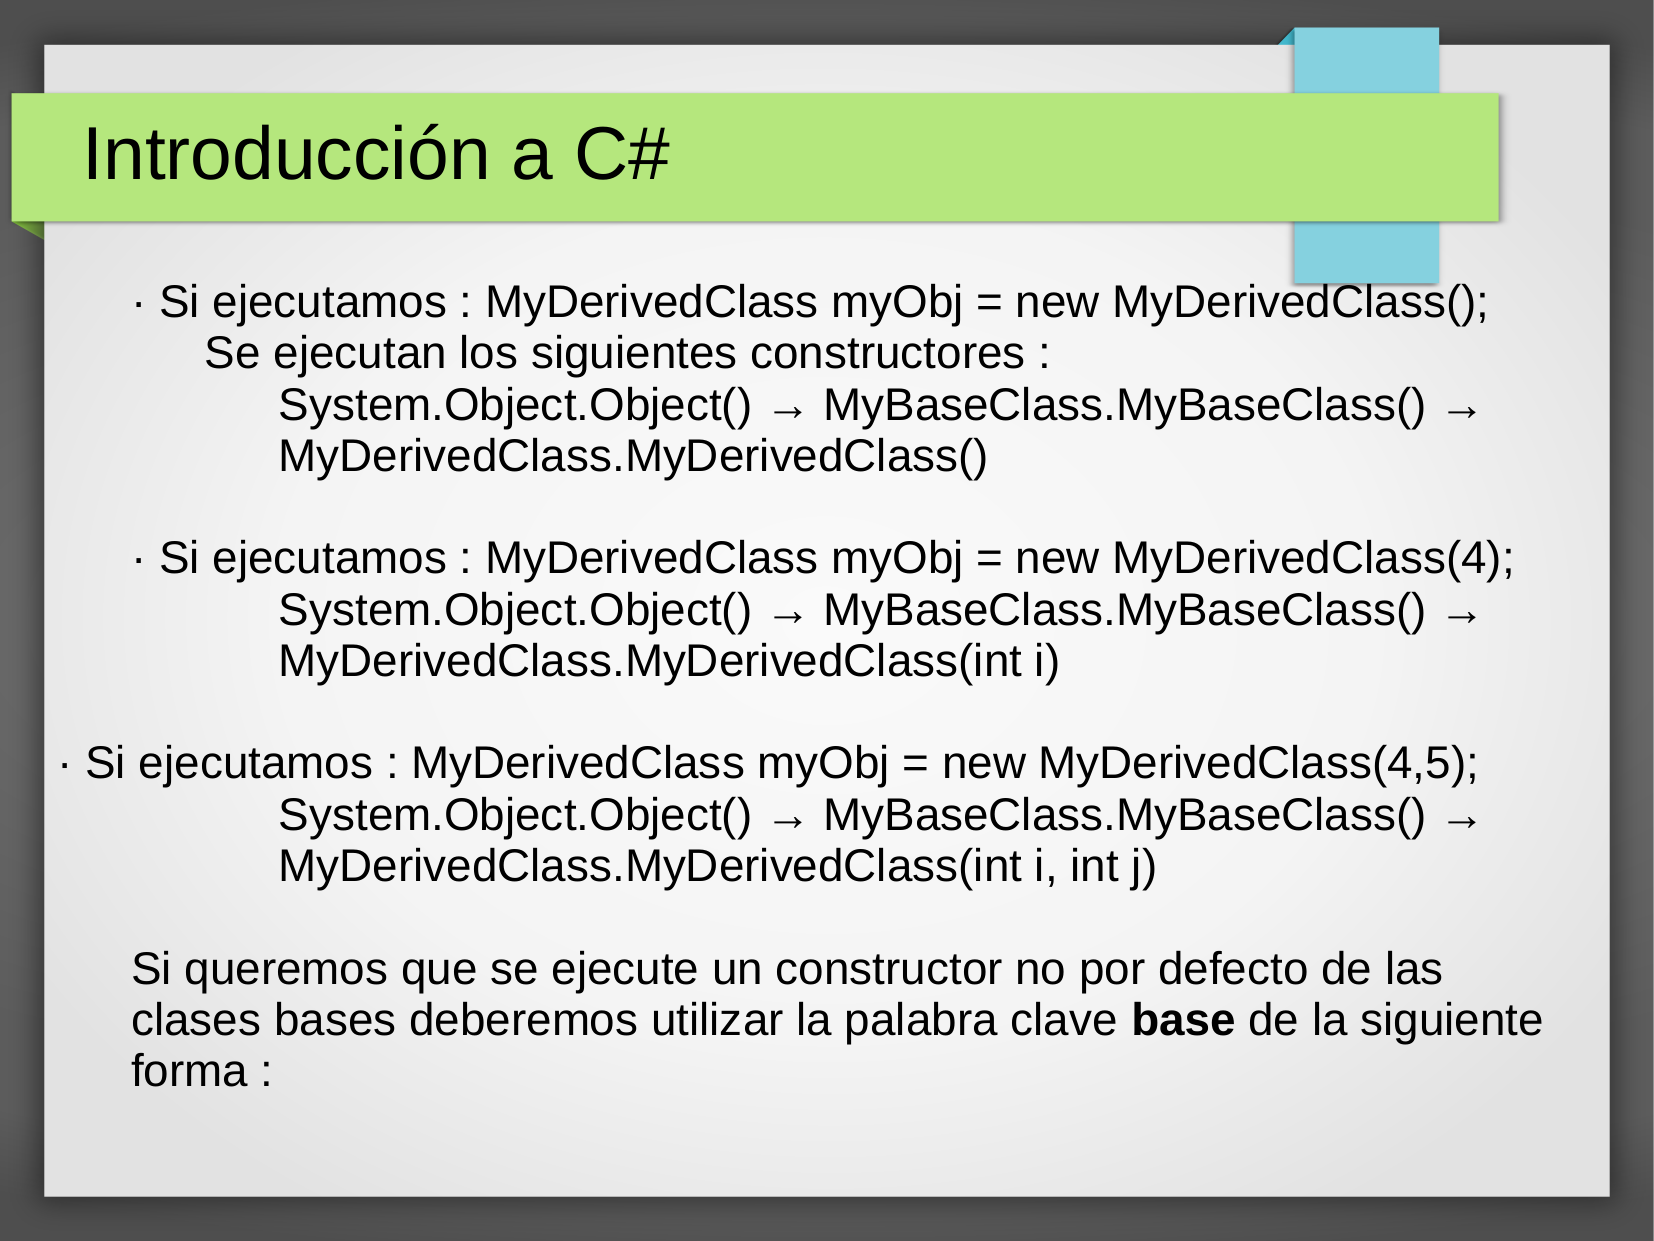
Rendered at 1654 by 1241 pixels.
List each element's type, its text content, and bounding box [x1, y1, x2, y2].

picture [0, 0, 1654, 1241]
title Introducción a C# [82, 94, 1264, 213]
text_box · Si ejecutamos : MyDerivedClass myObj = new MyDerivedClass(); Se ejecutan los siguientes constructores : System.Object.Object() → MyBaseClass.MyBaseClass() → MyDerivedClass.MyDerivedClass() · Si ejecutamos : MyDerivedClass myObj = new MyDerivedClass(4); System.Object.Object() → MyBaseClass.MyBaseClass() → MyDerivedClass.MyDerivedClass(int i) · Si ejecutamos : MyDerivedClass myObj = new MyDerivedClass(4,5); System.Object.Object() → MyBaseClass.MyBaseClass() → MyDerivedClass.MyDerivedClass(int i, int j) Si queremos que se ejecute un constructor no por defecto de las clases bases deberemos utilizar la palabra clave base de la siguiente forma : [57, 276, 1546, 1097]
